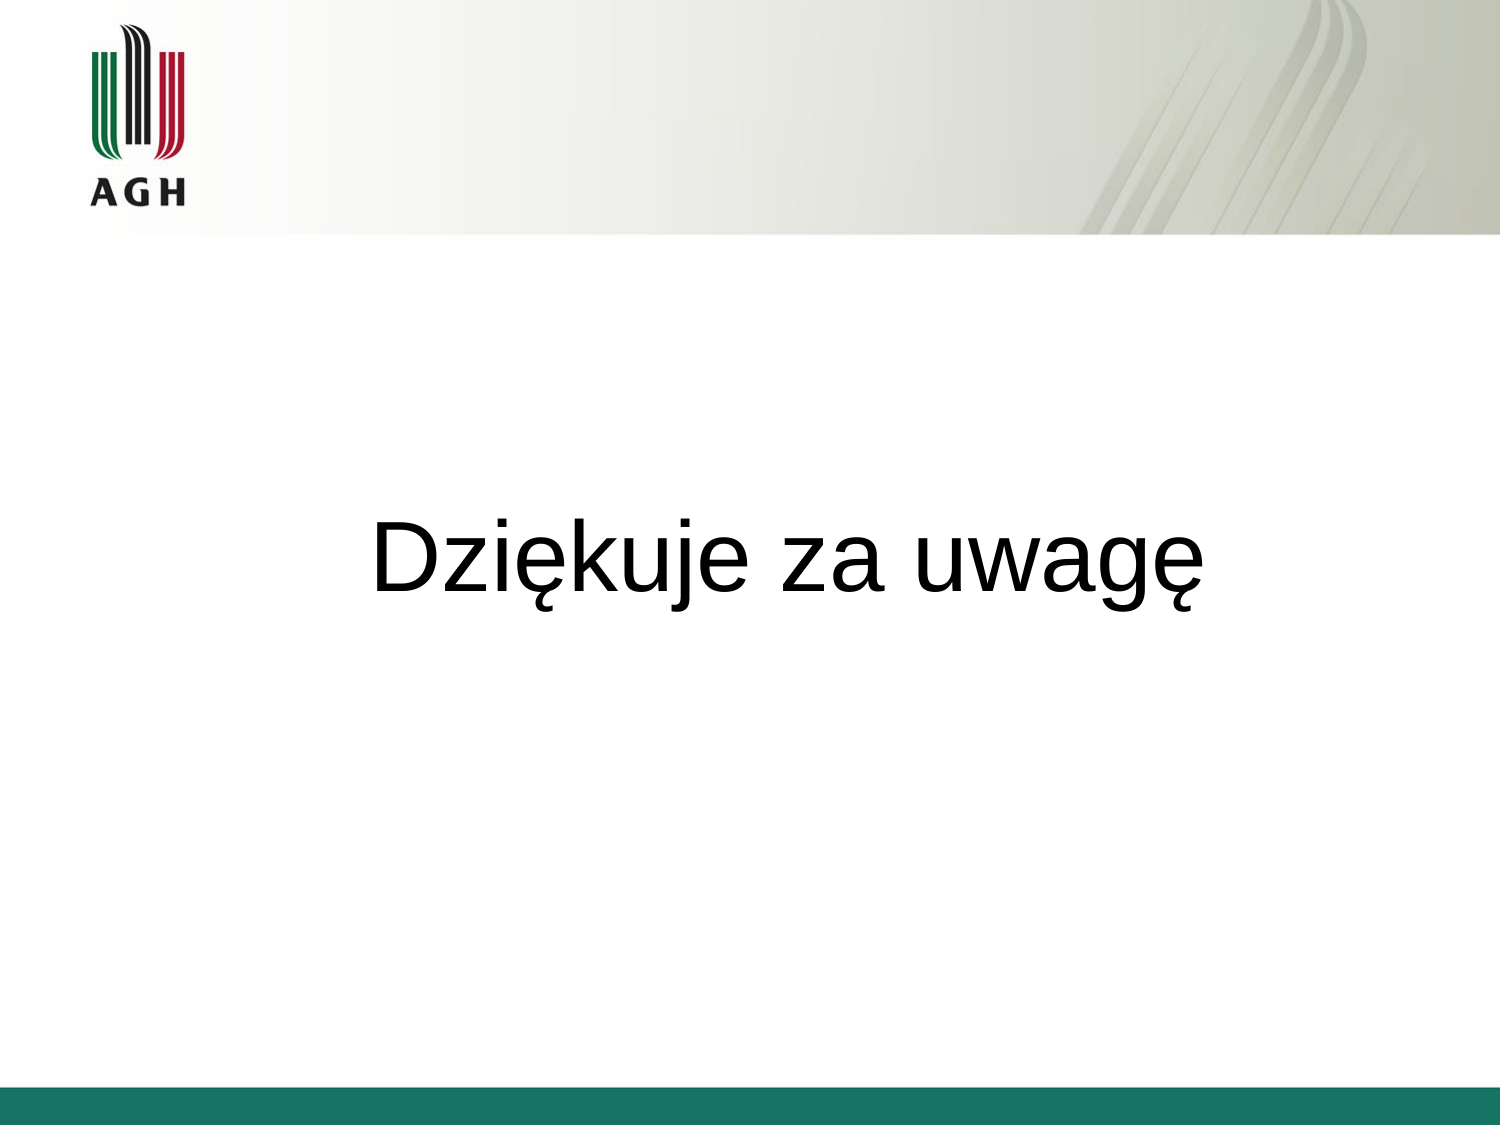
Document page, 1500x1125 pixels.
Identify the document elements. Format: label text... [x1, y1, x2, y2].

text_box Dziękuje za uwagę [354, 484, 1430, 804]
picture [0, 0, 1500, 1125]
